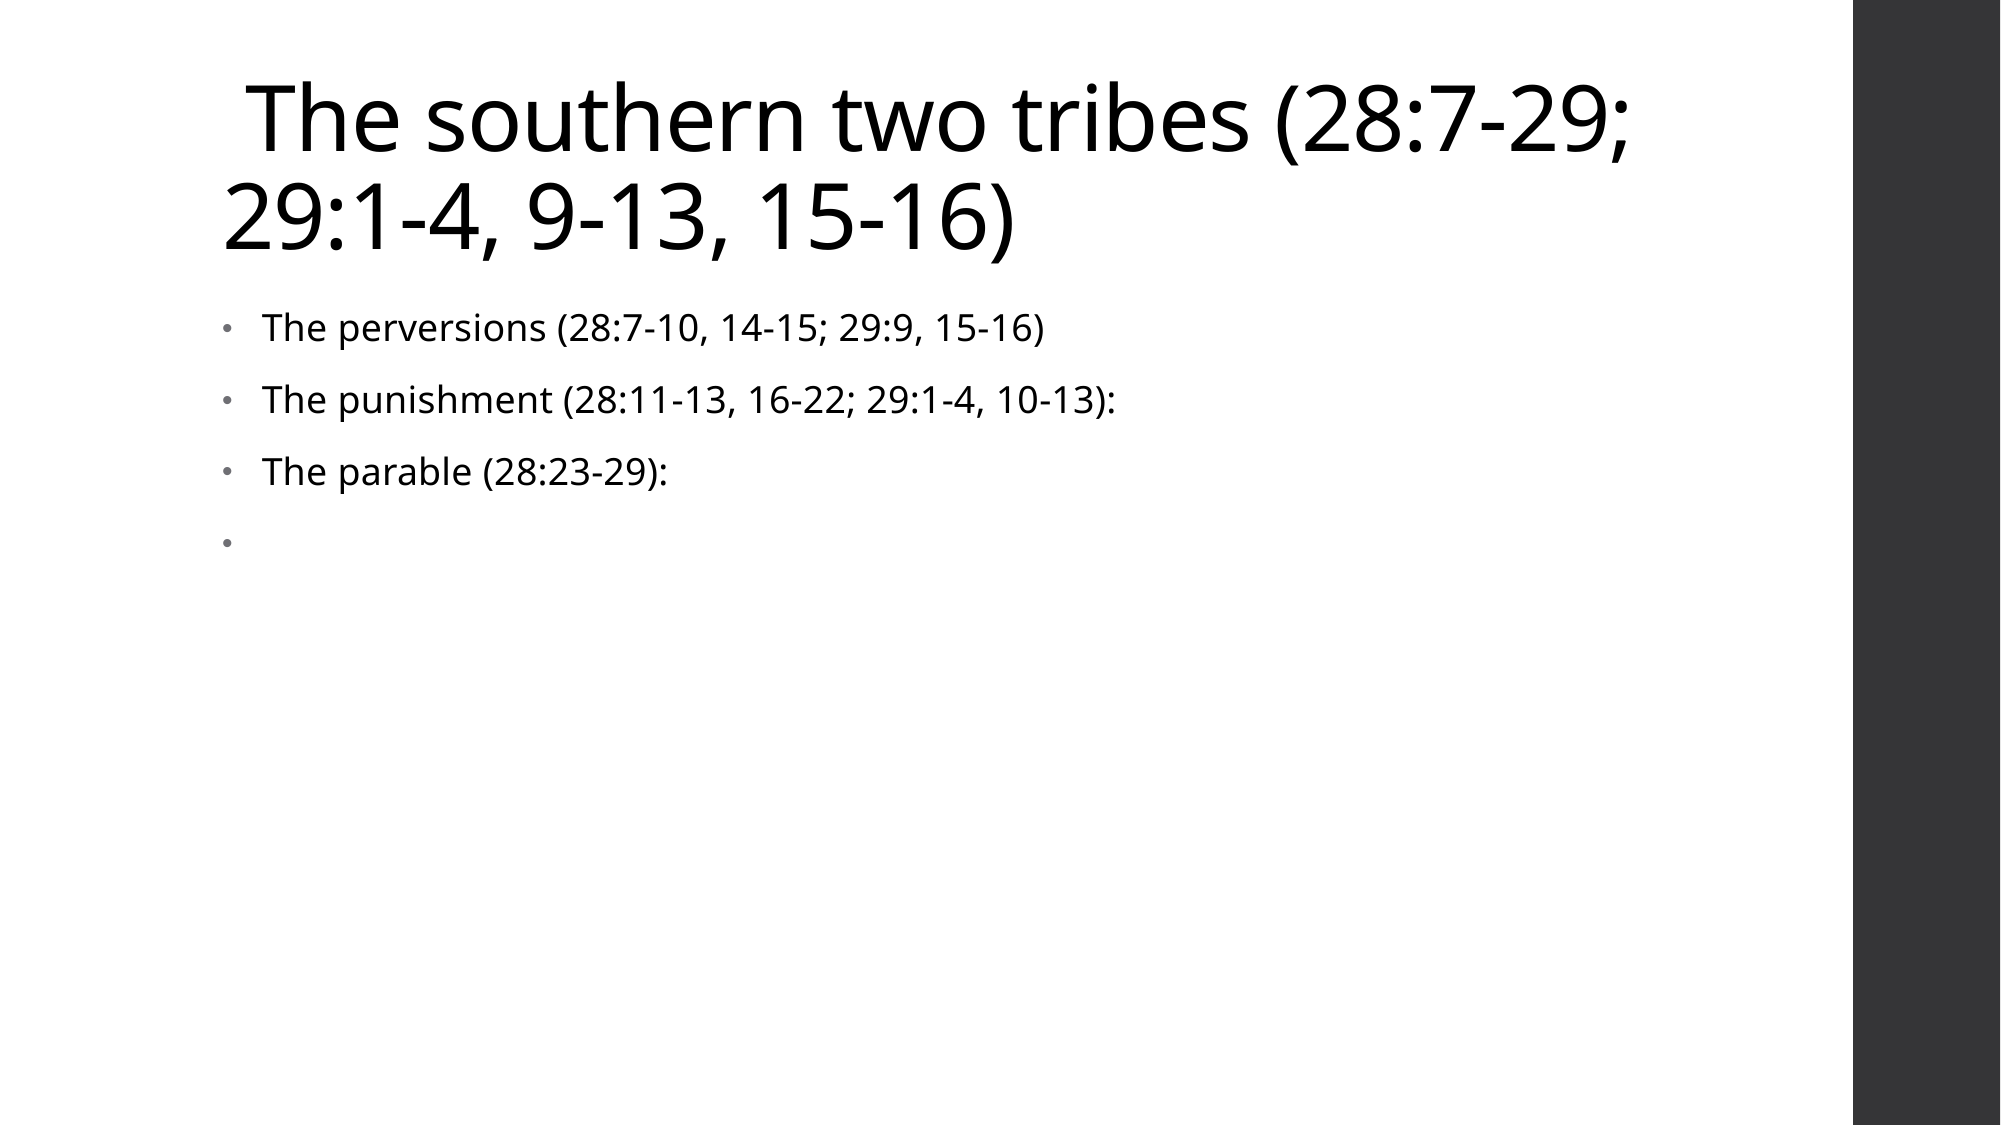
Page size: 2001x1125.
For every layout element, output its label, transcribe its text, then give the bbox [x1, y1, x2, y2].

list The perversions (28:7-10, 14-15; 29:9, 15-16) The punishment (28:11-13, 16-22; 29:1-4, 10-13): The parable (28:23-29): [206, 299, 1617, 1014]
title The southern two tribes (28:7-29; 29:1-4, 9-13, 15-16) [206, 60, 1797, 278]
